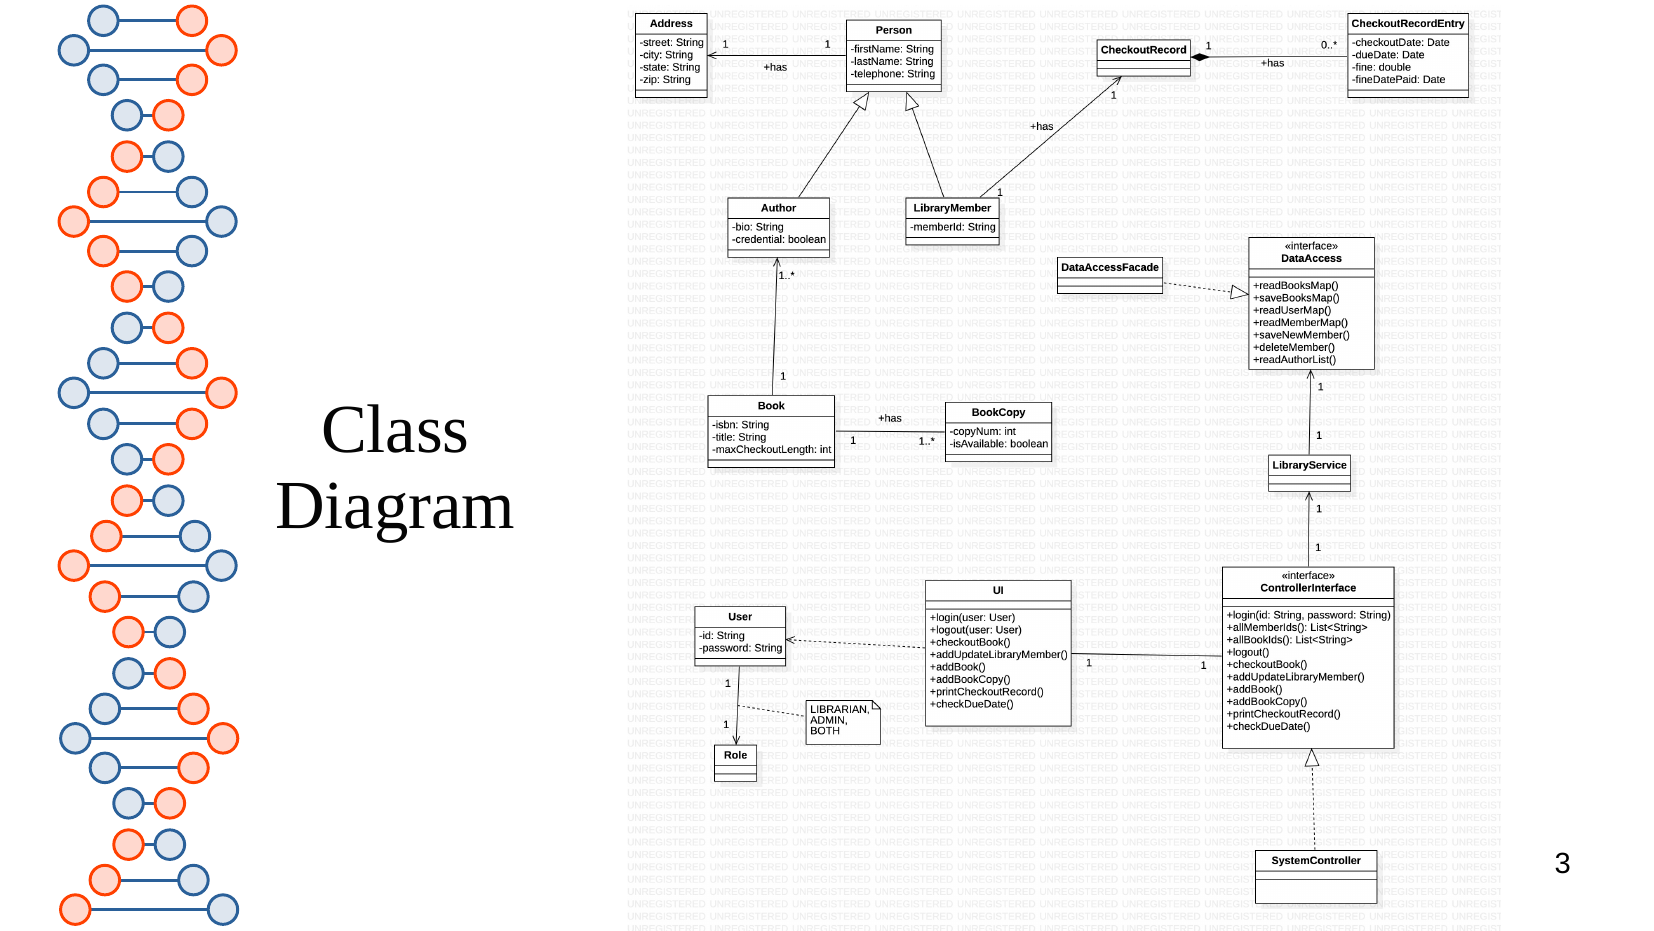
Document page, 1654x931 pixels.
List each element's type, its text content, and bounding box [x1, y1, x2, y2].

picture [627, 5, 1501, 931]
title Class Diagram [265, 35, 526, 901]
